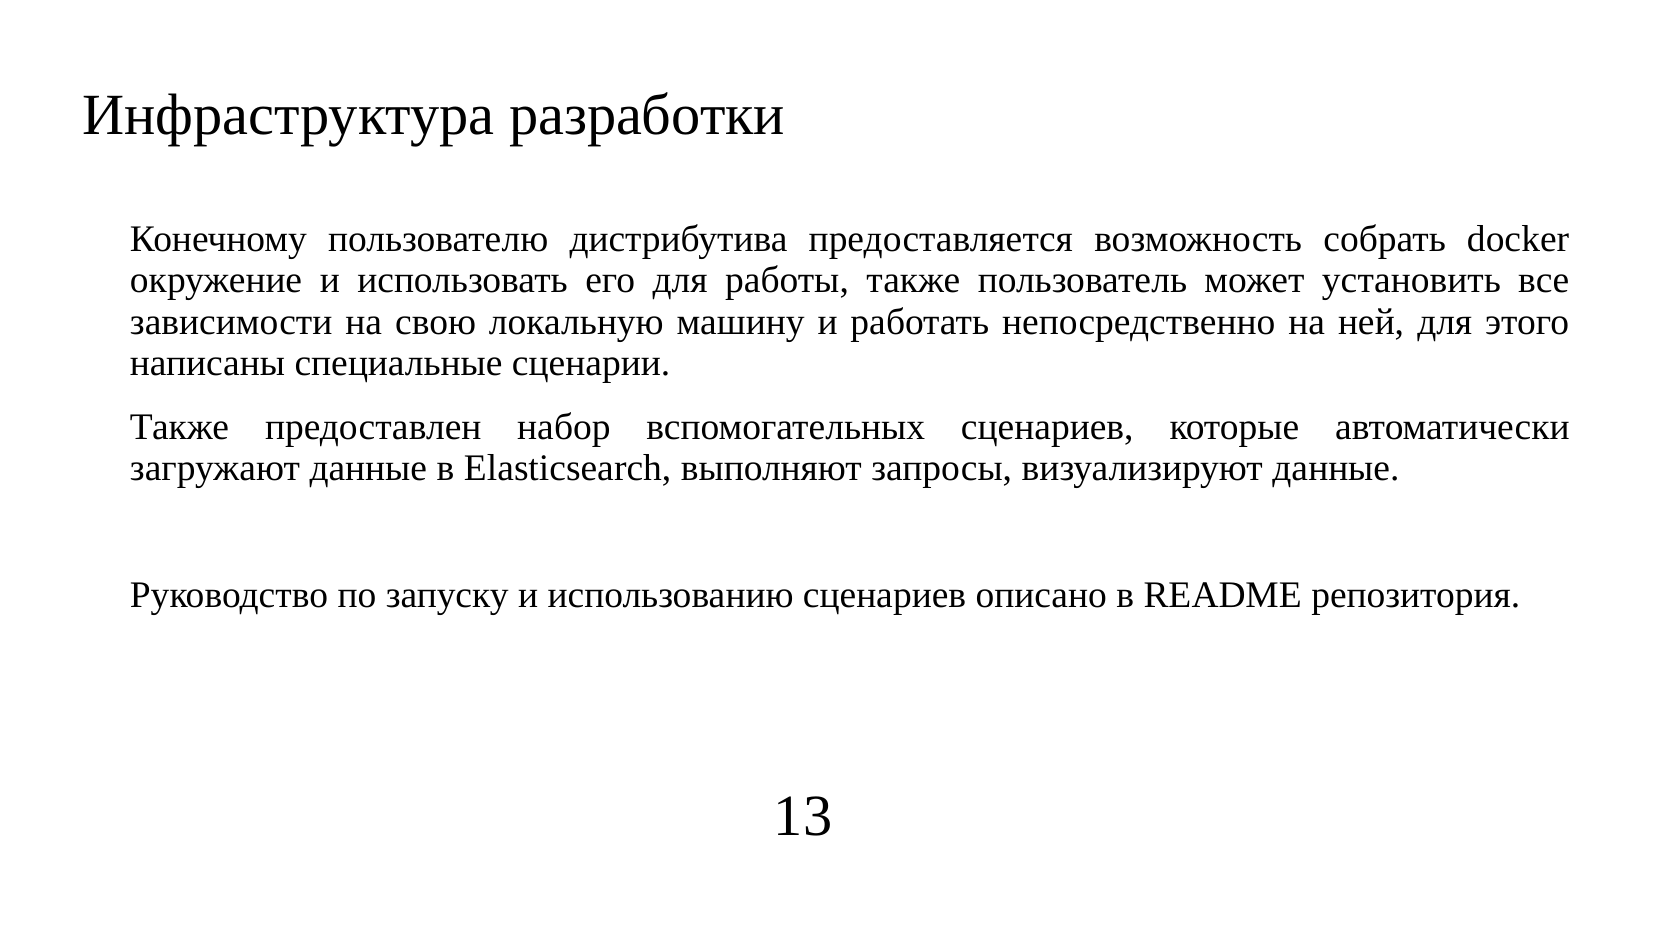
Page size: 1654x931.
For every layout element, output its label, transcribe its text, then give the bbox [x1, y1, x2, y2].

list Конечному пользователю дистрибутива предоставляется возможность собрать docker окружение и использовать его для работы, также пользователь может установить все зависимости на свою локальную машину и работать непосредственно на ней, для этого написаны специальные сценарии. Также предоставлен набор вспомогательных сценариев, которые автоматически загружают данные в Elasticsearch, выполняют запросы, визуализируют данные. Руководство по запуску и использованию сценариев описано в README репозитория. [59, 217, 1571, 758]
title Инфраструктура разработки [82, 37, 1571, 193]
title <number> [59, 738, 1548, 894]
